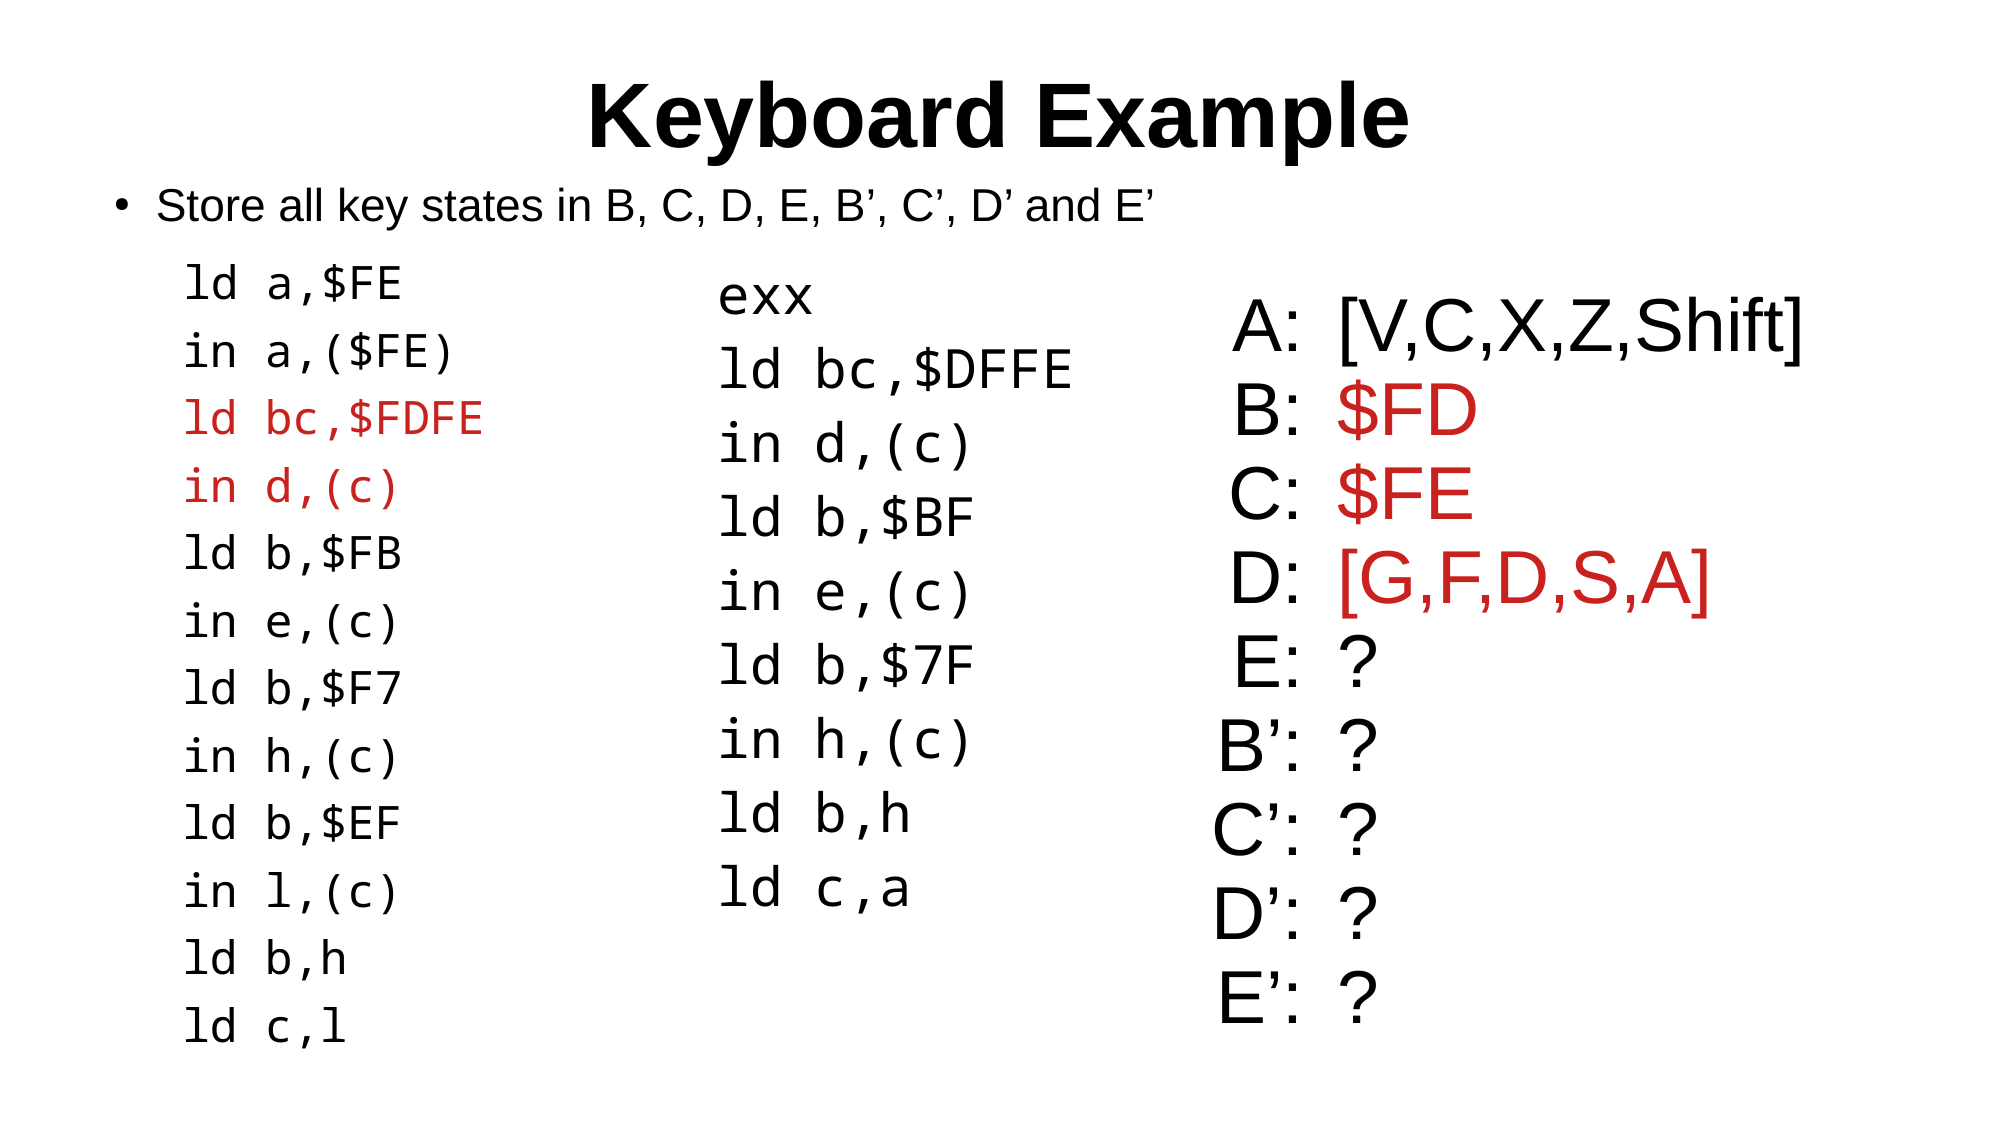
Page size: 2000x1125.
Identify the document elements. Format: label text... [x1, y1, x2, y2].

text_box [V,C,X,Z,Shift] $FD $FE [G,F,D,S,A] ? ? ? ? ? [1323, 276, 1821, 1047]
text_box exx ld bc,$DFFE in d,(c) ld b,$BF in e,(c) ld b,$7F in h,(c) ld b,h ld c,a [605, 249, 1094, 814]
title Keyboard Example [137, 6, 1862, 225]
list Store all key states in B, C, D, E, B’, C’, D’ and E’ ld a,$FE in a,($FE) ld bc,$FDFE in d,(c) ld b,$FB in e,(c) ld b,$F7 in h,(c) ld b,$EF in l,(c) ld b,h ld c,l [99, 179, 1426, 1060]
text_box A: B: C: D: E: B’: C’: D’: E’: [1196, 276, 1319, 1047]
